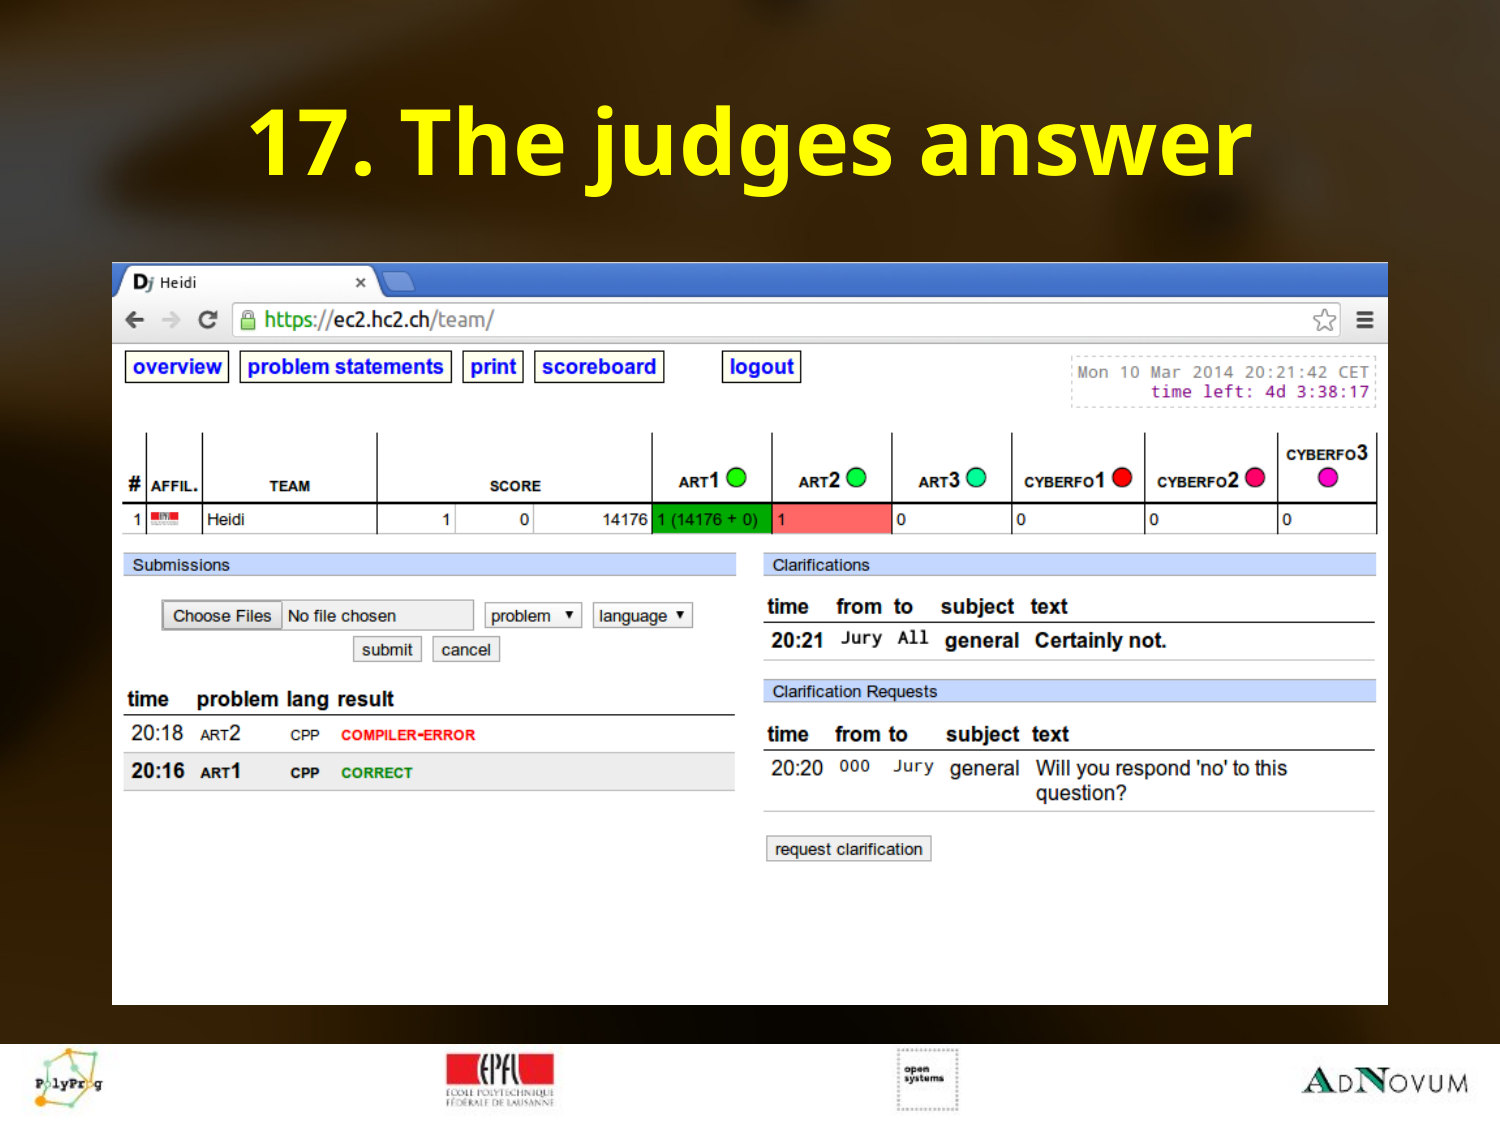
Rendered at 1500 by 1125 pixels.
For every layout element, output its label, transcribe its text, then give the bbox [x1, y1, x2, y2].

picture [0, 0, 1500, 1120]
title 17. The judges answer [75, 45, 1425, 233]
